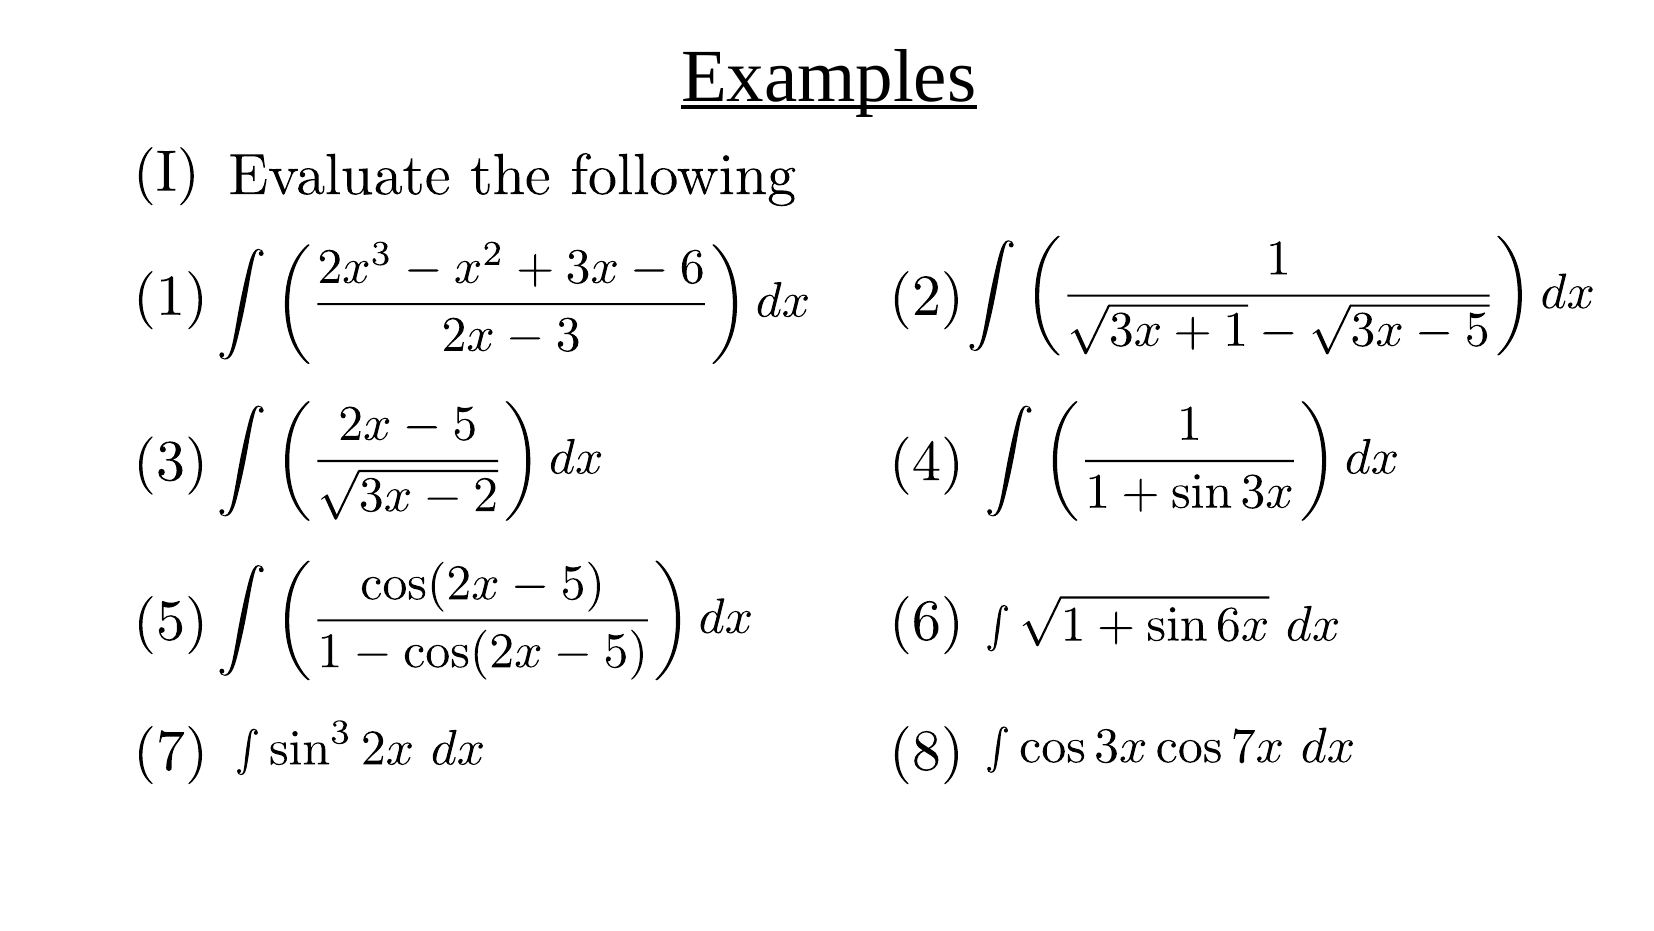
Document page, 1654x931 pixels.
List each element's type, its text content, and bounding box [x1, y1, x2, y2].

text_box [986, 596, 1339, 652]
text_box [219, 560, 751, 681]
text_box [892, 271, 958, 330]
subtitle [59, 129, 1607, 910]
text_box [136, 595, 203, 655]
text_box [136, 271, 202, 330]
text_box [219, 401, 602, 521]
text_box [230, 153, 796, 207]
title Examples [84, 21, 1574, 129]
text_box [892, 726, 958, 785]
text_box [969, 235, 1593, 356]
text_box [892, 436, 958, 495]
text_box [986, 726, 1354, 773]
text_box [136, 436, 203, 495]
text_box [136, 147, 194, 206]
text_box [236, 720, 484, 776]
text_box [892, 596, 958, 655]
text_box [218, 241, 808, 364]
text_box [136, 725, 203, 785]
text_box [986, 401, 1398, 521]
